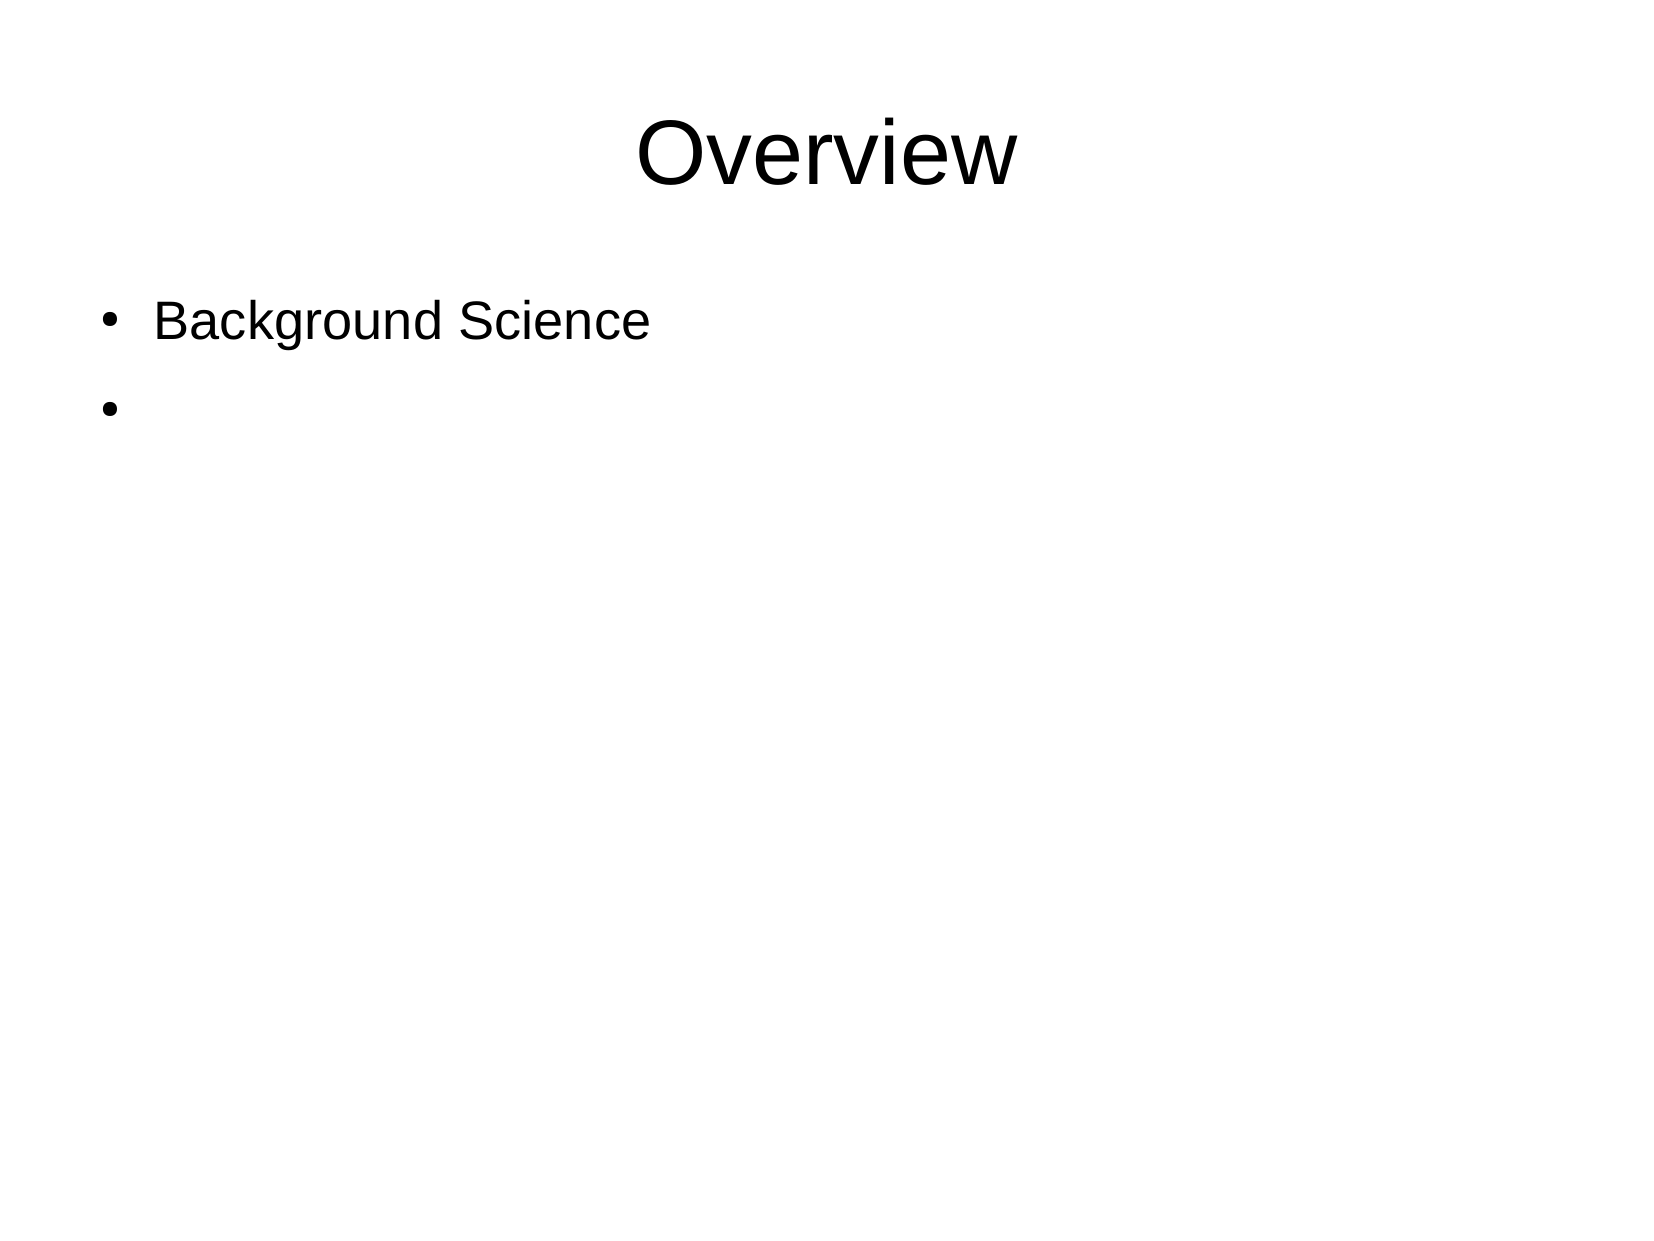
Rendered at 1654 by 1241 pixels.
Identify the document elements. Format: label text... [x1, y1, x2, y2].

title Overview [82, 49, 1571, 257]
list Background Science [82, 290, 1571, 1109]
